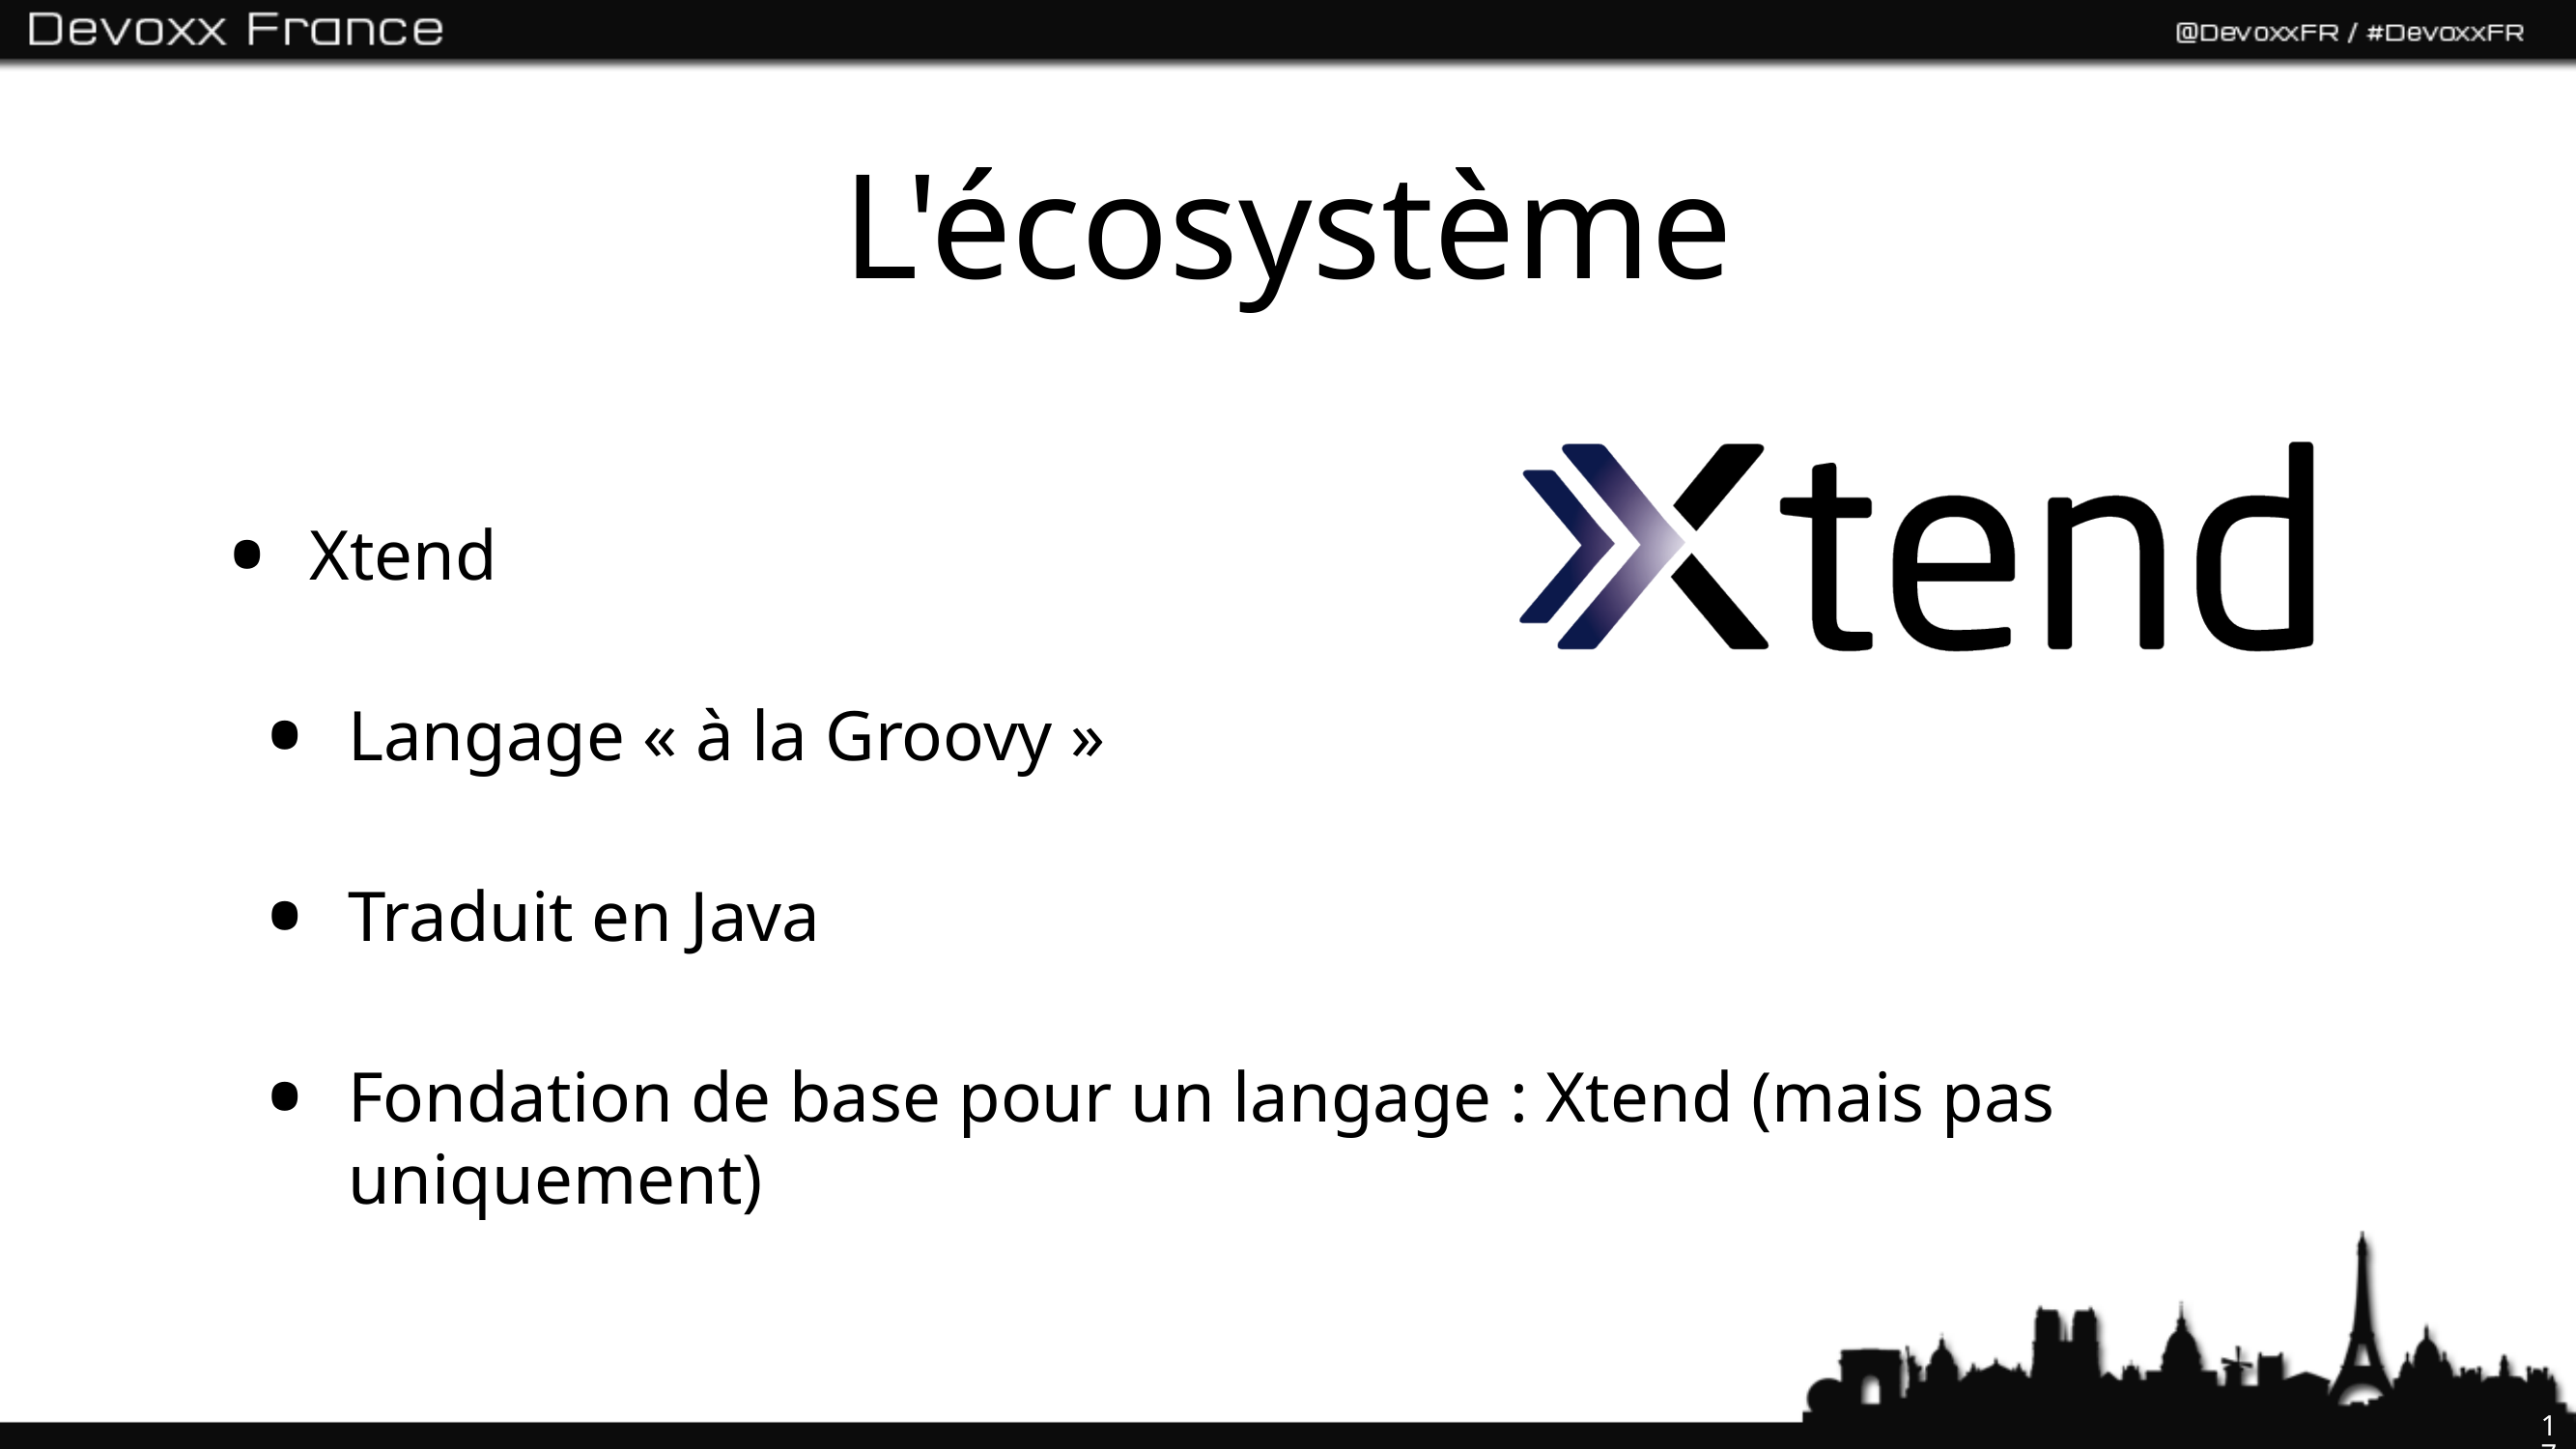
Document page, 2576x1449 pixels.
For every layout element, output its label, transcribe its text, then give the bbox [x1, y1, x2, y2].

picture [0, 0, 2576, 1449]
list Xtend Langage « à la Groovy » Traduit en Java Fondation de base pour un langage : Xtend (mais pas uniquement) [183, 412, 2393, 1317]
title L'écosystème [183, 38, 2393, 403]
